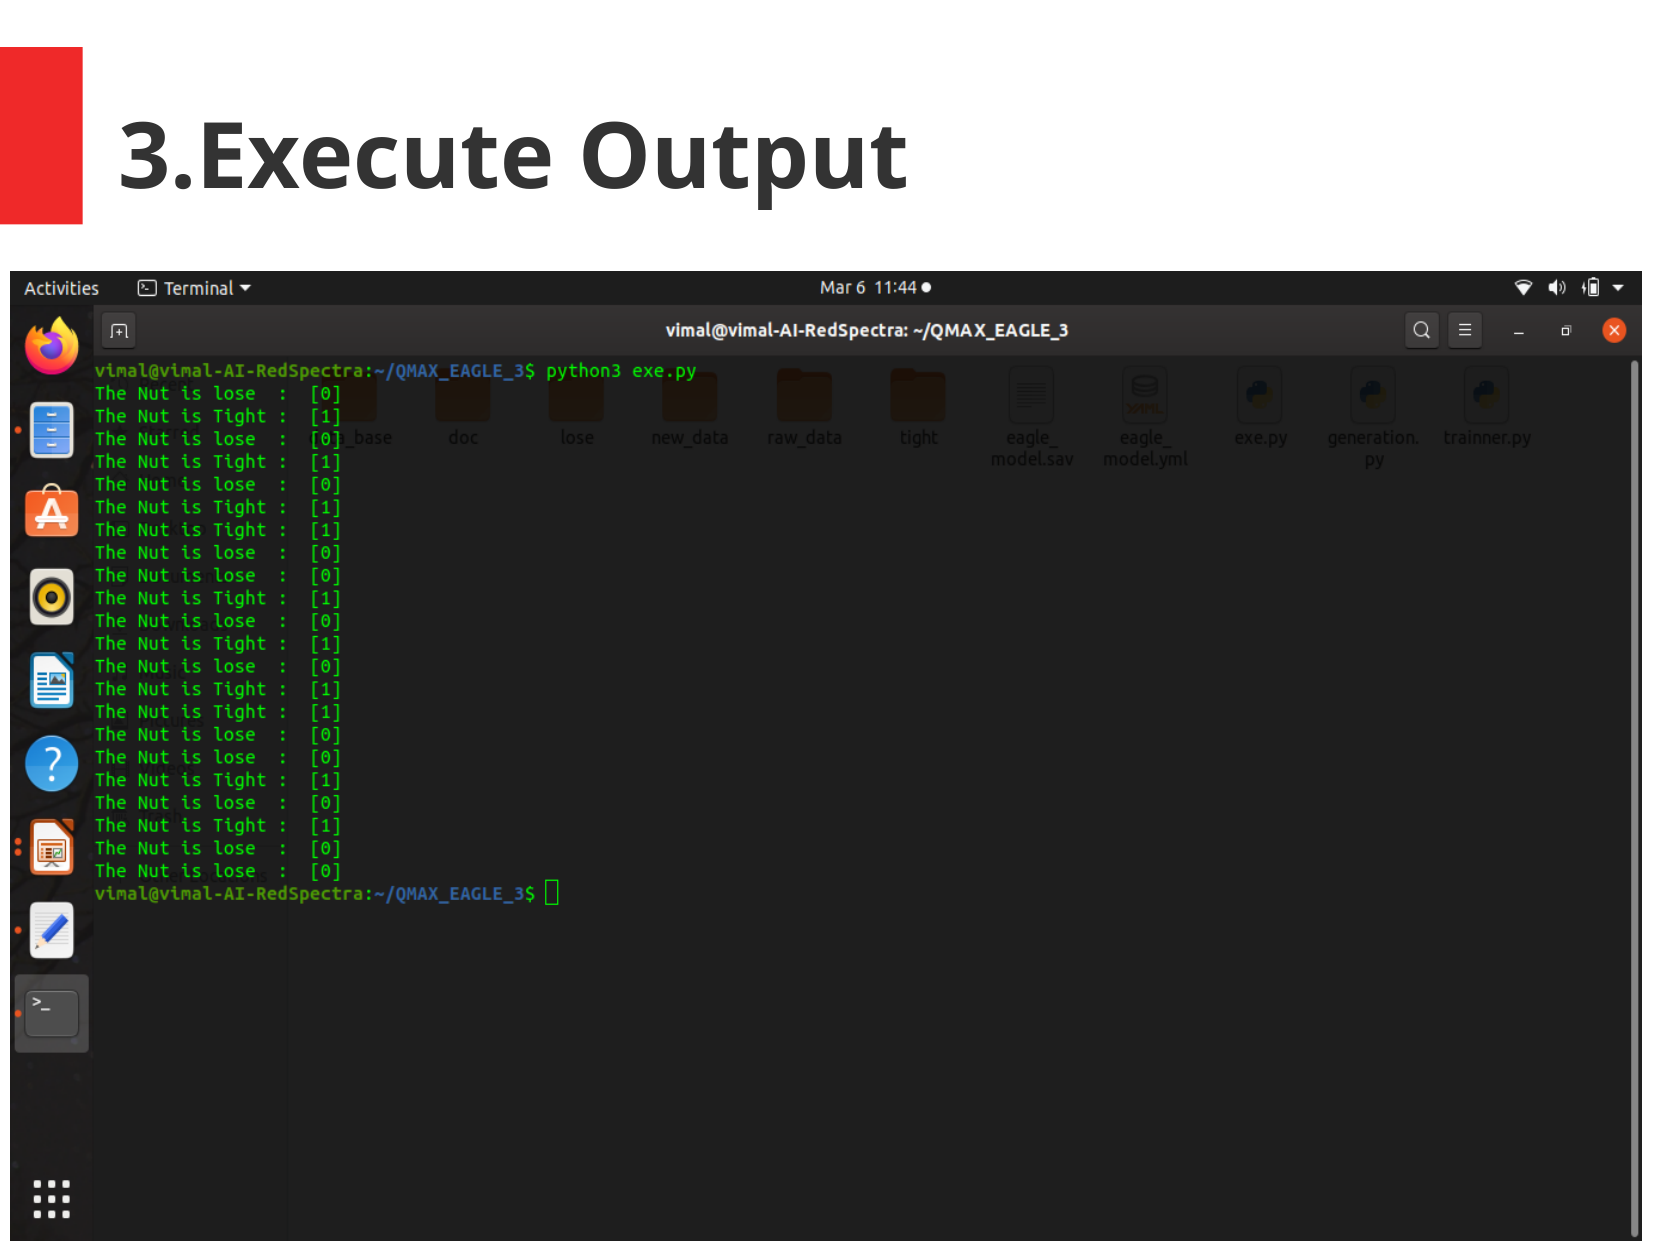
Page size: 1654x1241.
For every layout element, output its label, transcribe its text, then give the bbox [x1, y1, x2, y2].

picture [10, 271, 1642, 1241]
title 3.Execute Output [118, 49, 1571, 257]
